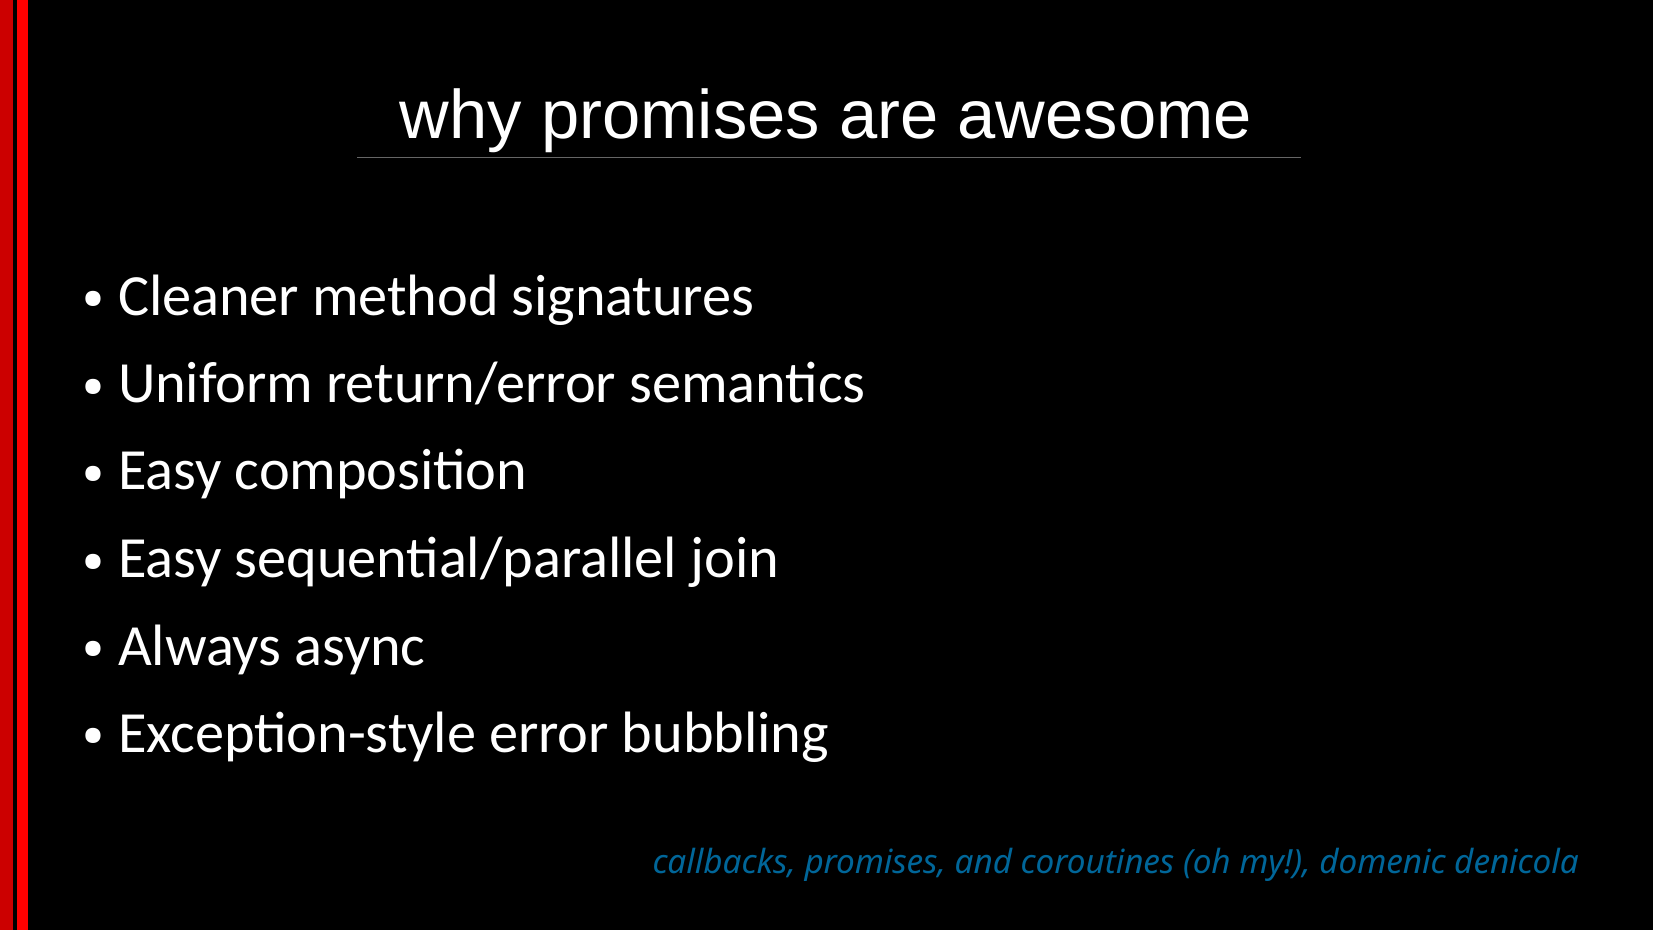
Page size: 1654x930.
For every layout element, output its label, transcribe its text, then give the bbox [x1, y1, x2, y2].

title why promises are awesome [82, 36, 1571, 193]
subtitle Cleaner method signatures Uniform return/error semantics Easy composition Easy sequential/parallel join Always async Exception-style error bubbling [82, 215, 1571, 794]
text_box callbacks, promises, and coroutines (oh my!), domenic denicola [272, 841, 1581, 881]
